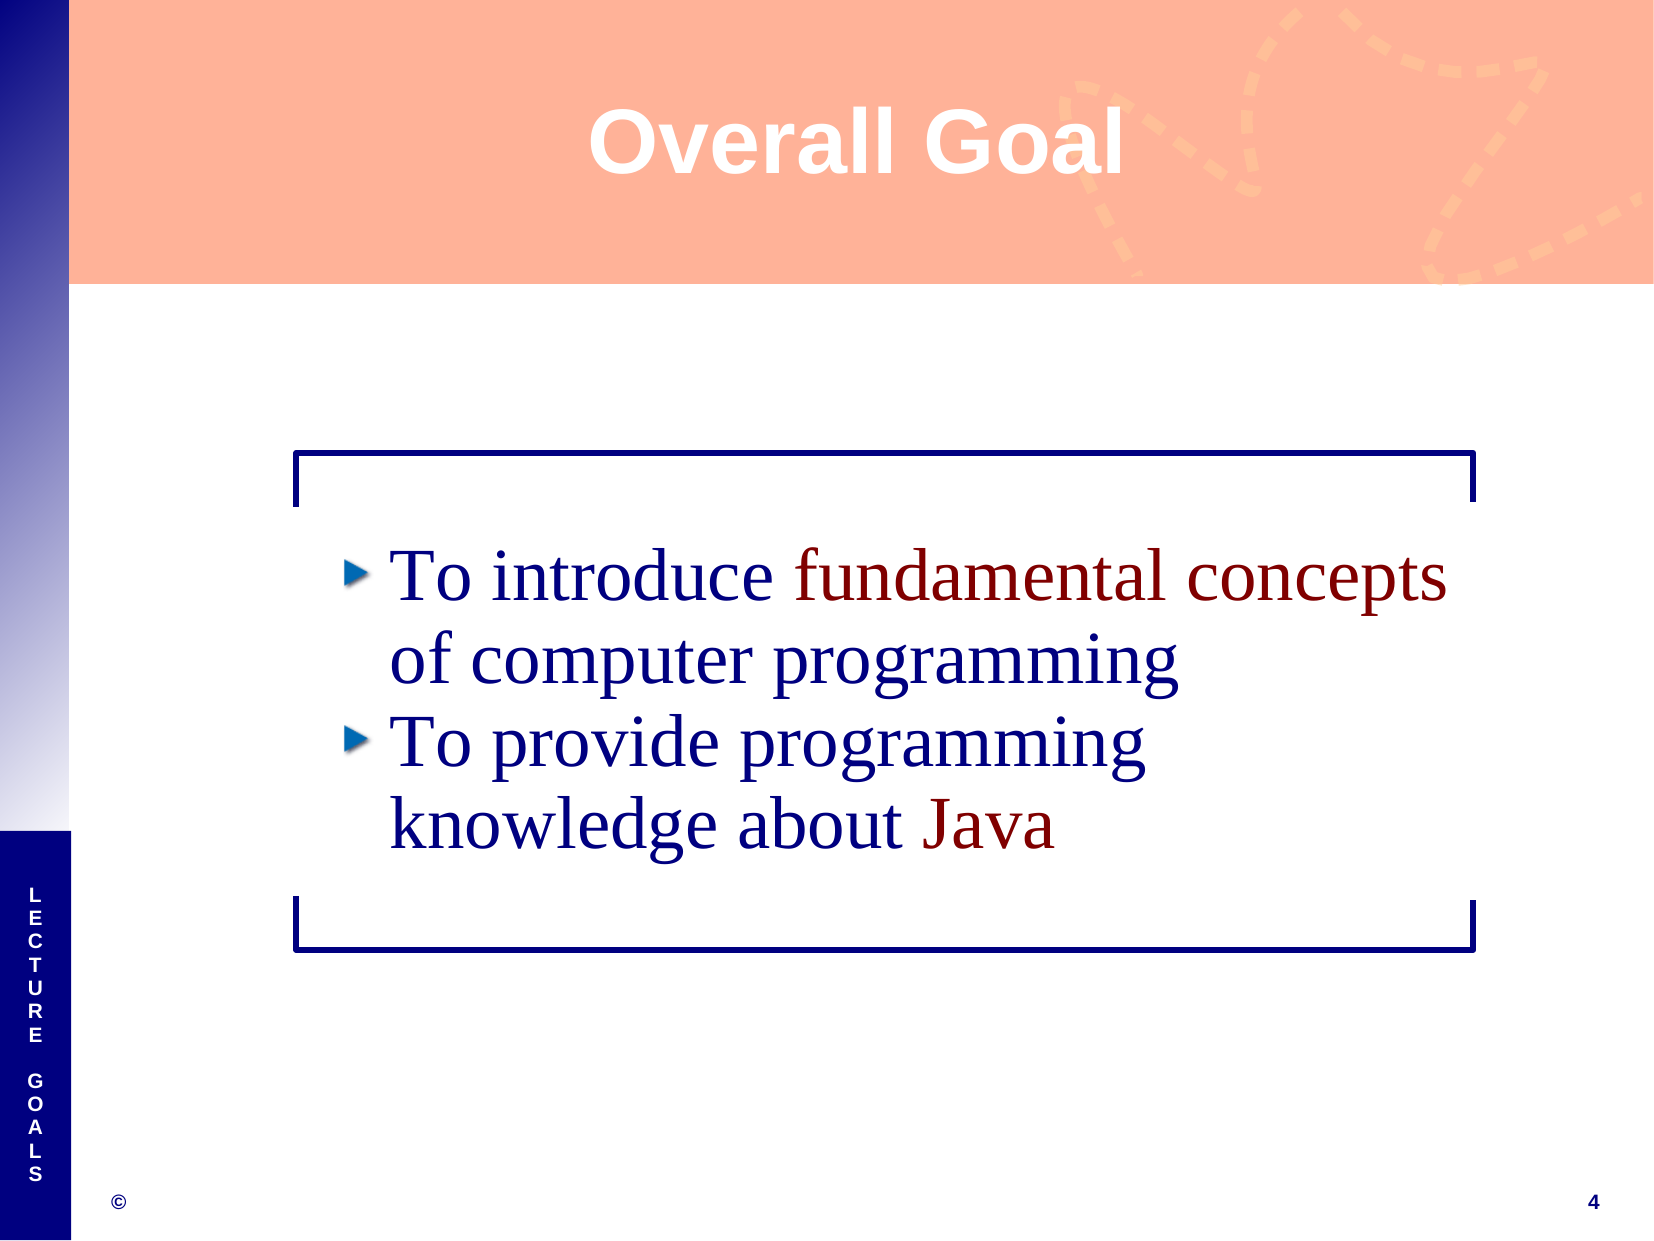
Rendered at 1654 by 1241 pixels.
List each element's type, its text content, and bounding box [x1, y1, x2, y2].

text_box To introduce fundamental concepts of computer programming To provide programming knowledge about Java [317, 416, 1452, 982]
title Overall Goal [99, 37, 1617, 246]
text_box L E C T U R E G O A L S [0, 829, 71, 1241]
